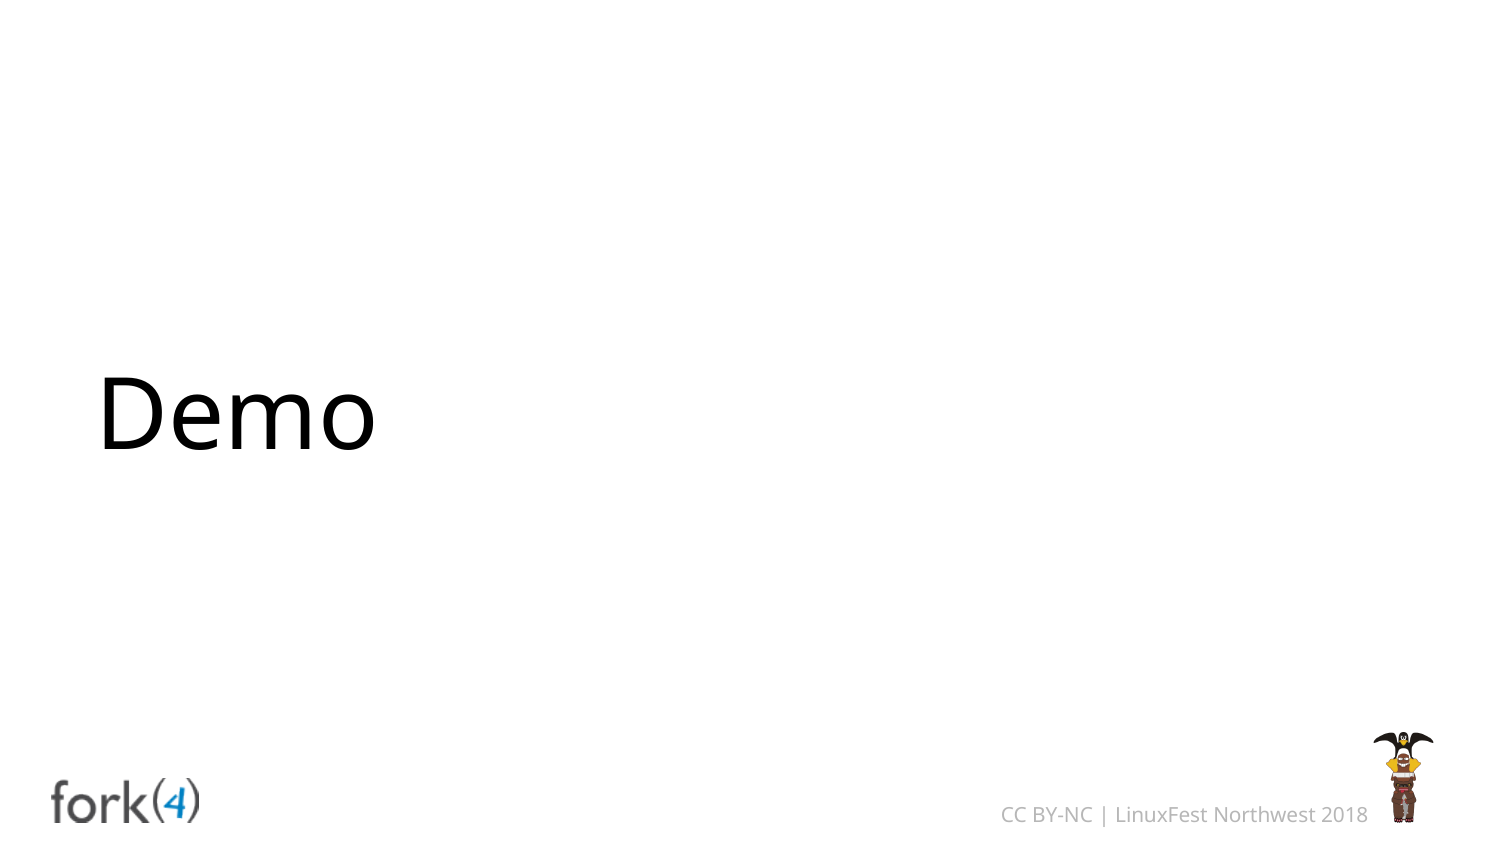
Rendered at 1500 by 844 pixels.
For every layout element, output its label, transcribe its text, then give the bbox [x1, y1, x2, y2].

picture [51, 778, 199, 823]
picture [1358, 732, 1449, 823]
title Demo [80, 73, 1125, 745]
